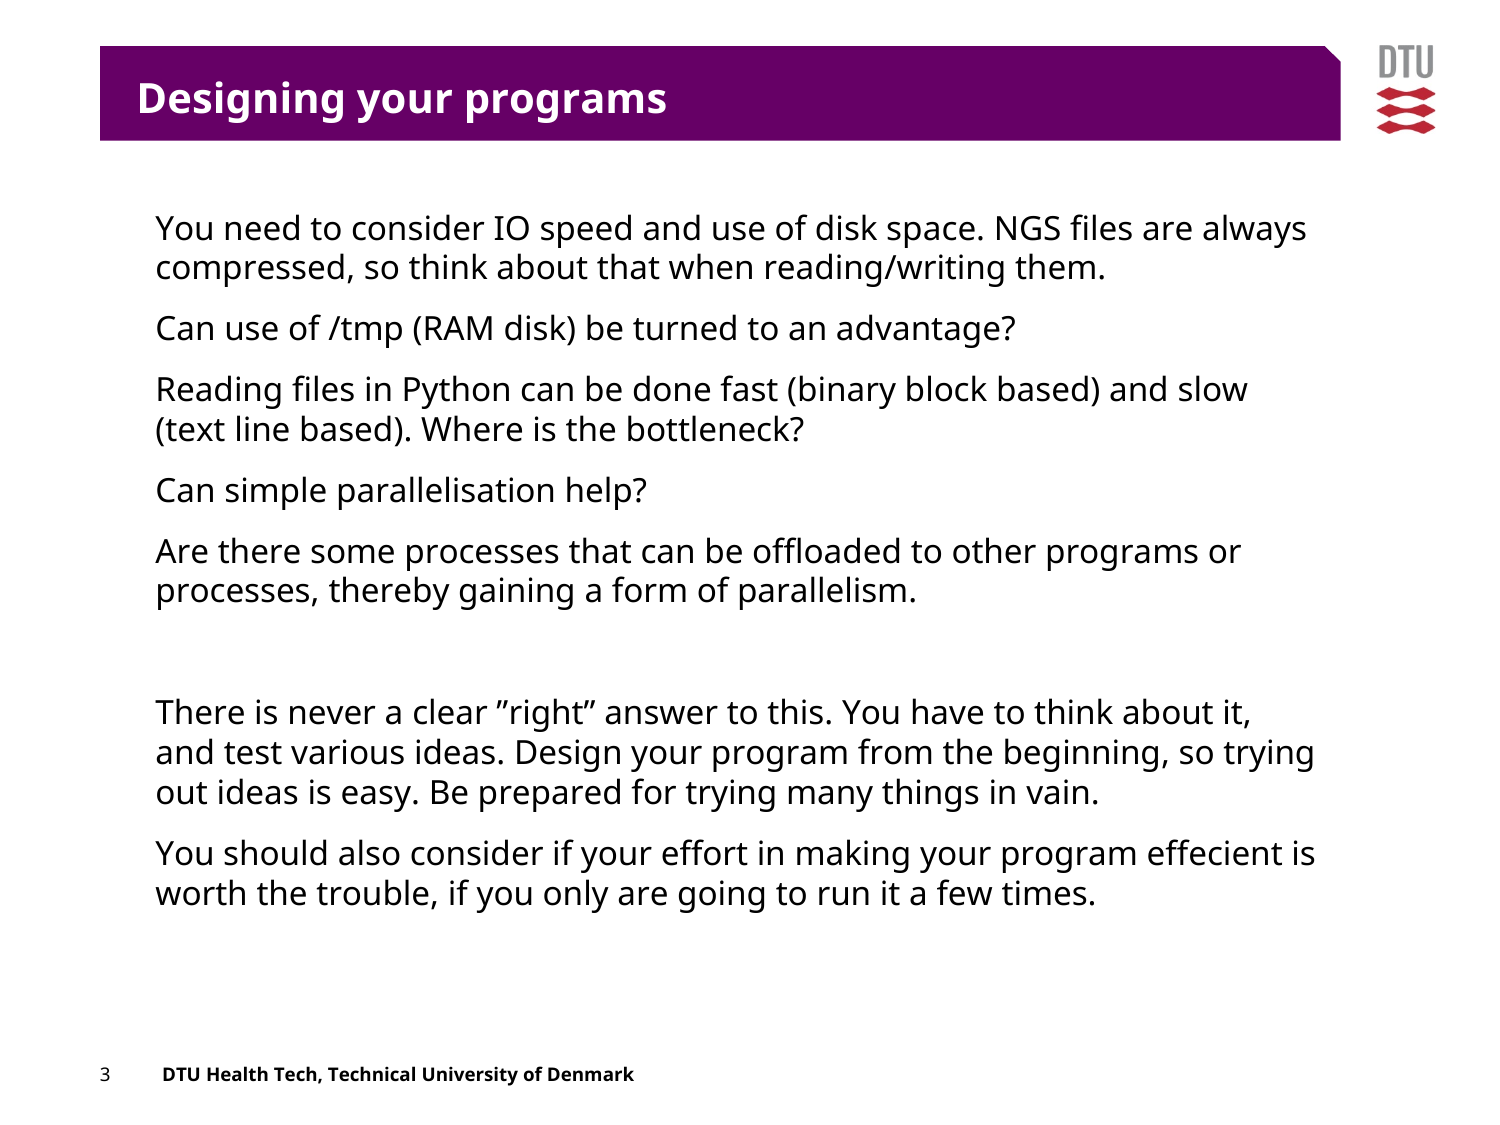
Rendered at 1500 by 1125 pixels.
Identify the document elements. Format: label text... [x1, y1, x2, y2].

picture [1356, 45, 1436, 134]
text_box Designing your programs [136, 45, 1412, 123]
text_box You need to consider IO speed and use of disk space. NGS files are always compressed, so think about that when reading/writing them. Can use of /tmp (RAM disk) be turned to an advantage? Reading files in Python can be done fast (binary block based) and slow (text line based). Where is the bottleneck? Can simple parallelisation help? Are there some processes that can be offloaded to other programs or processes, thereby gaining a form of parallelism. There is never a clear ”right” answer to this. You have to think about it, and test various ideas. Design your program from the beginning, so trying out ideas is easy. Be prepared for trying many things in vain. You should also consider if your effort in making your program effecient is worth the trouble, if you only are going to run it a few times. [140, 199, 1336, 920]
text_box [100, 46, 1341, 141]
